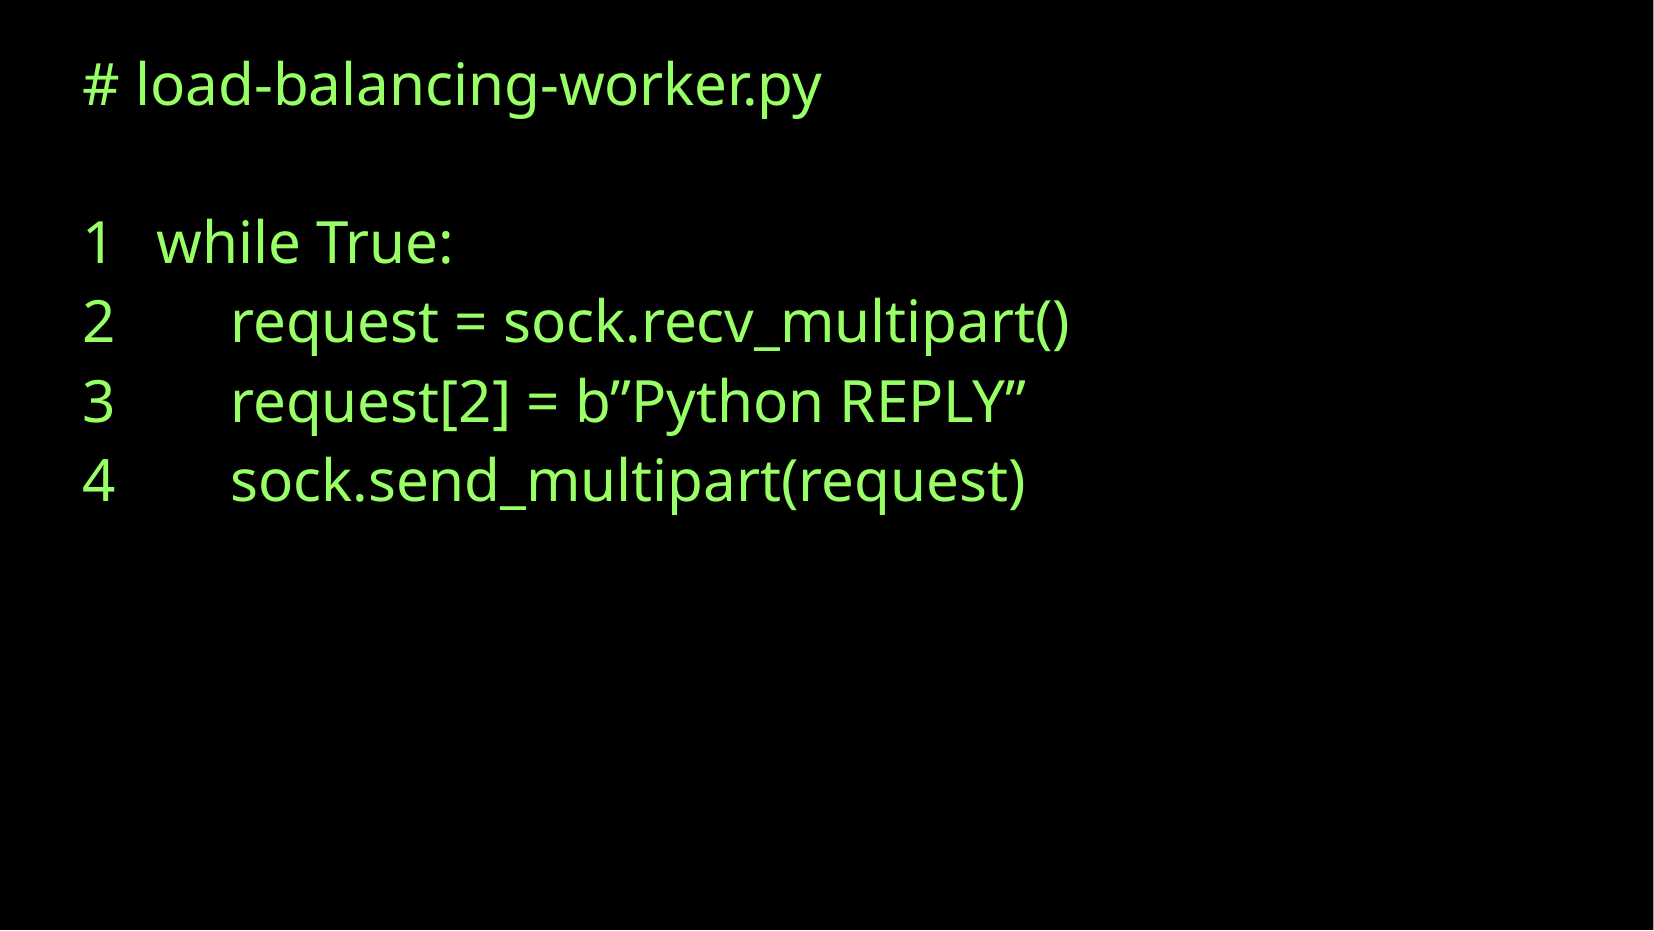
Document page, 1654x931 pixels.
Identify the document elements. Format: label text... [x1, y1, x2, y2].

subtitle # load-balancing-worker.py 1 while True: 2 request = sock.recv_multipart() 3 request[2] = b”Python REPLY” 4 sock.send_multipart(request) [82, 42, 1571, 763]
